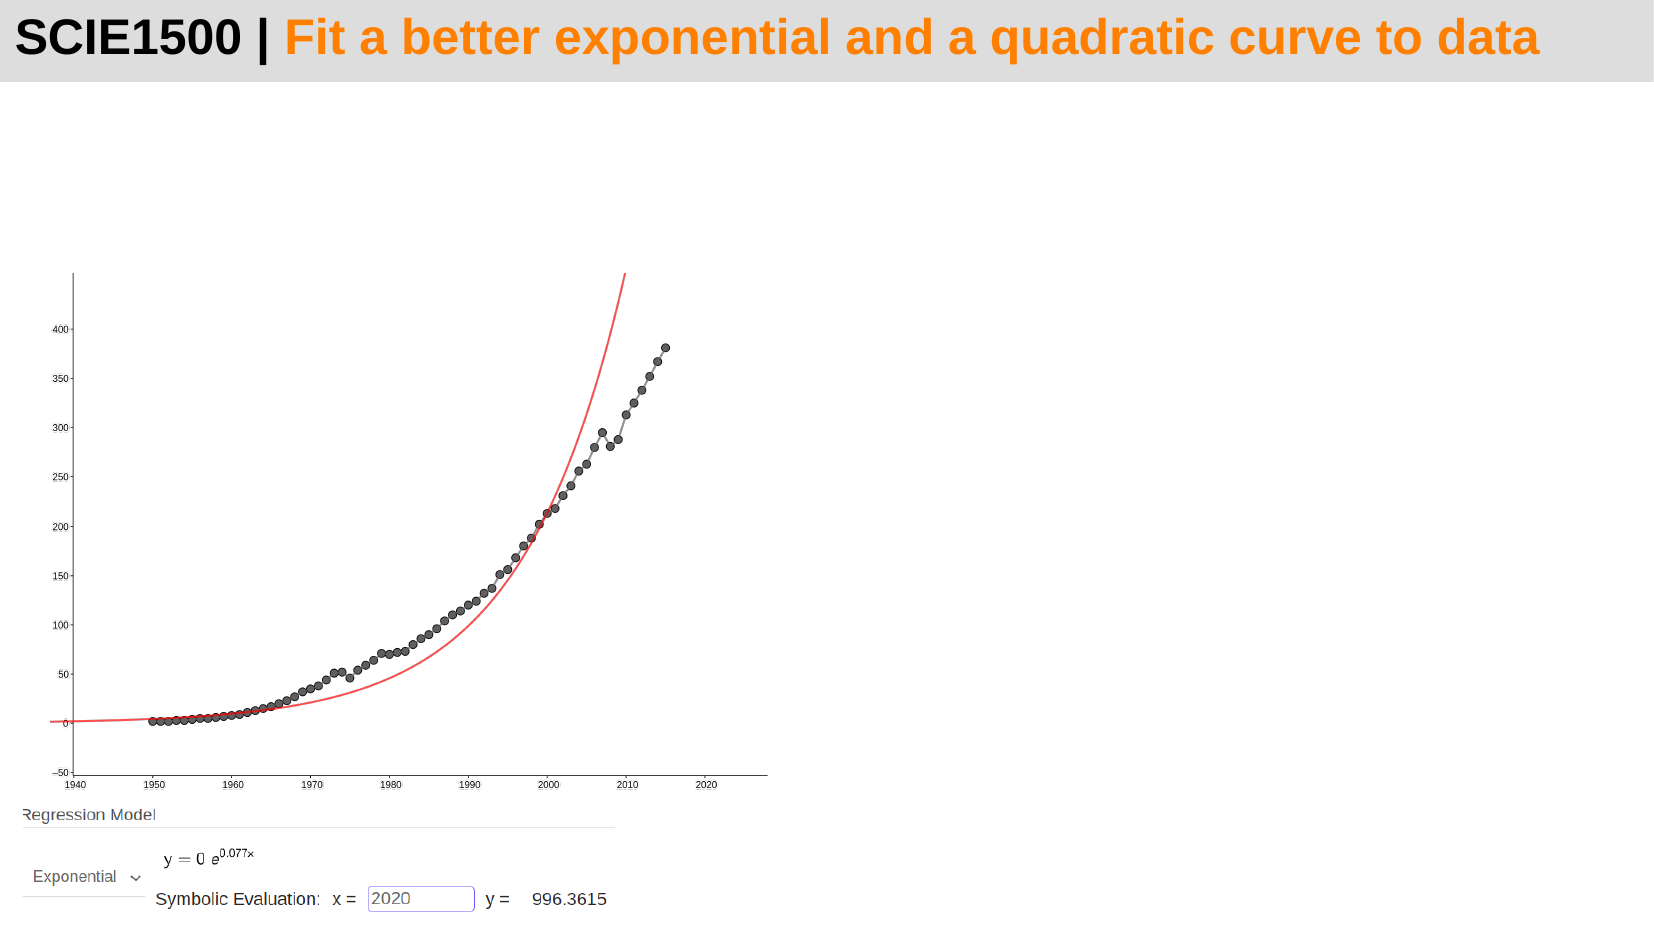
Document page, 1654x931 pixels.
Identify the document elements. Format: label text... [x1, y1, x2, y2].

picture [23, 273, 768, 929]
text_box SCIE1500 | Fit a better exponential and a quadratic curve to data [0, 2, 1571, 76]
text_box [0, 0, 1654, 83]
